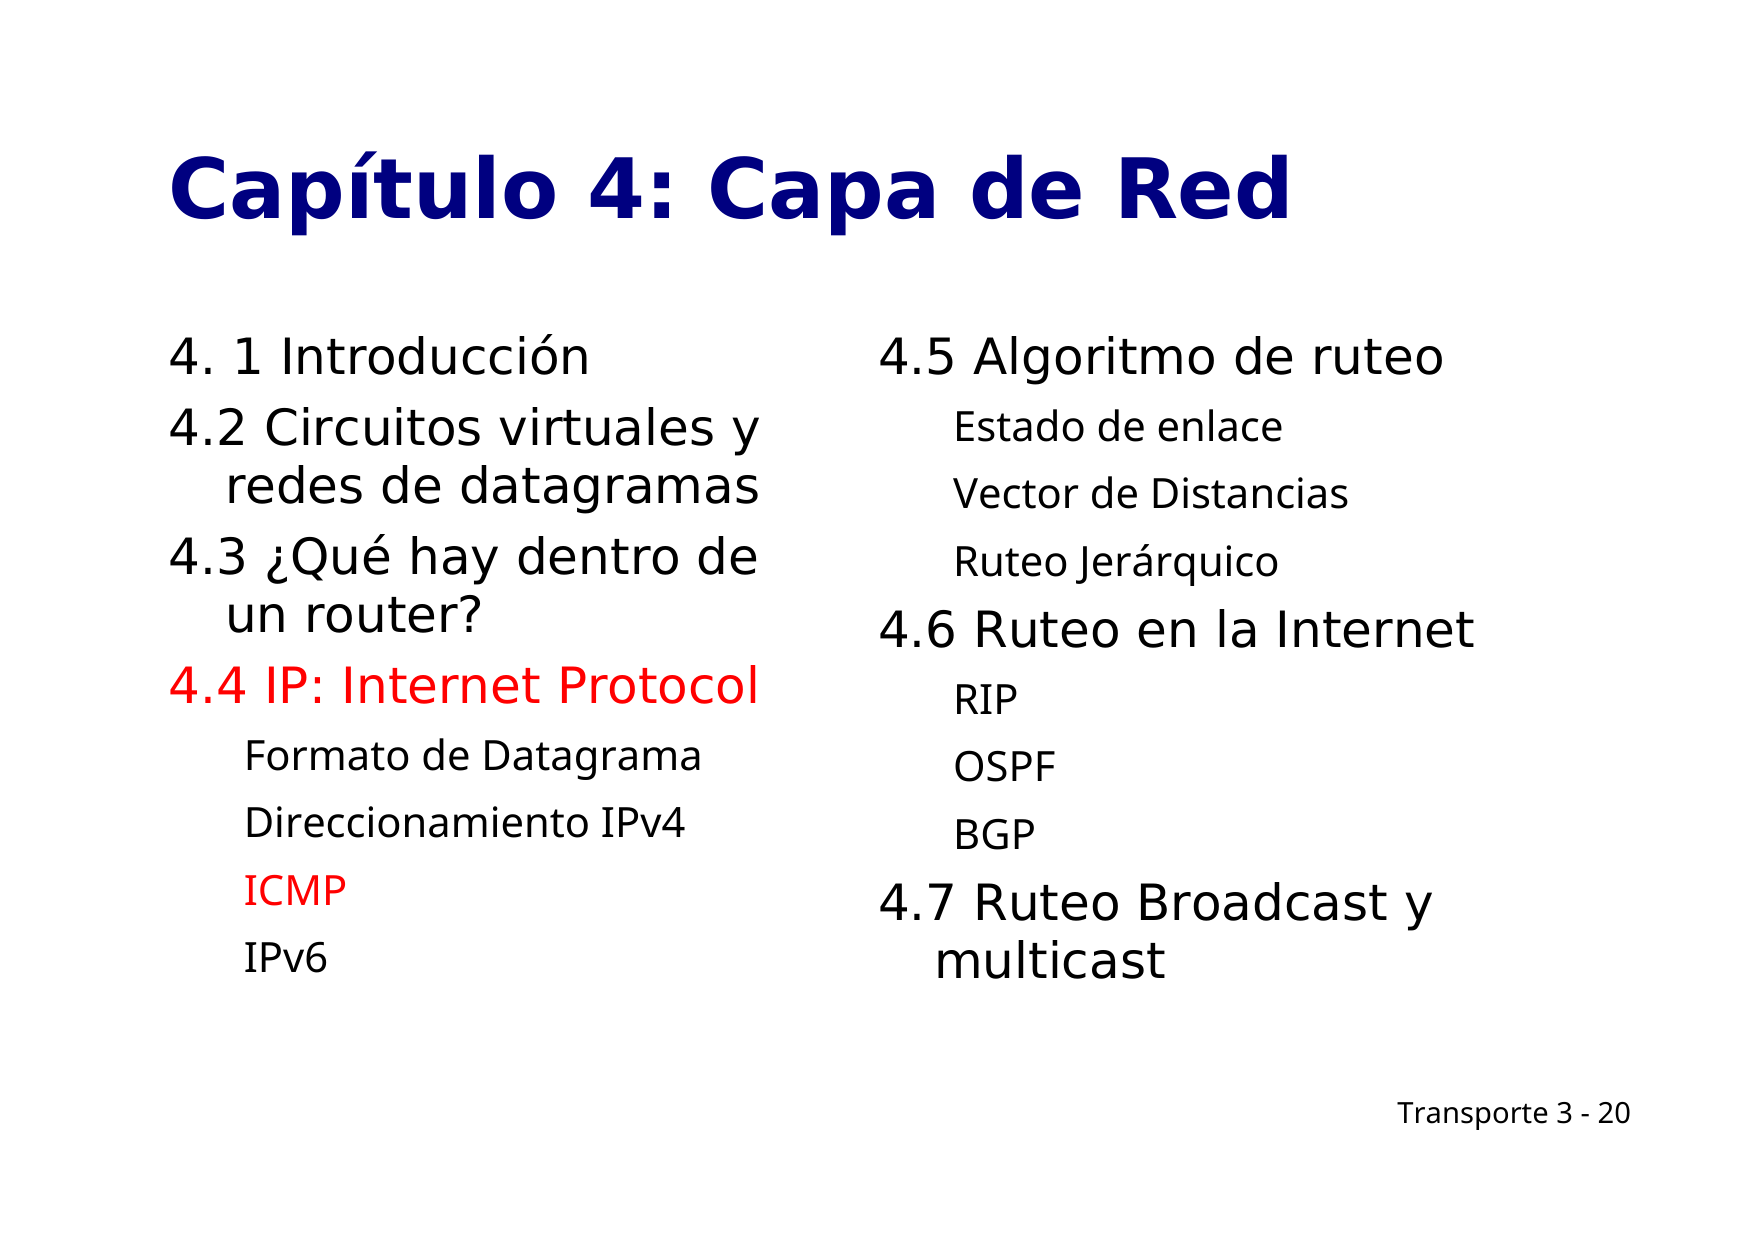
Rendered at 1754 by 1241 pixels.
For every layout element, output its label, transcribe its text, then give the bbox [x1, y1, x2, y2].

title Capítulo 4: Capa de Red [154, 95, 1546, 284]
list 4.5 Algoritmo de ruteo Estado de enlace Vector de Distancias Ruteo Jerárquico 4.6 Ruteo en la Internet RIP OSPF BGP 4.7 Ruteo Broadcast y multicast [863, 320, 1546, 1155]
list 4. 1 Introducción 4.2 Circuitos virtuales y redes de datagramas 4.3 ¿Qué hay dentro de un router? 4.4 IP: Internet Protocol Formato de Datagrama Direccionamiento IPv4 ICMP IPv6 [153, 320, 836, 1144]
